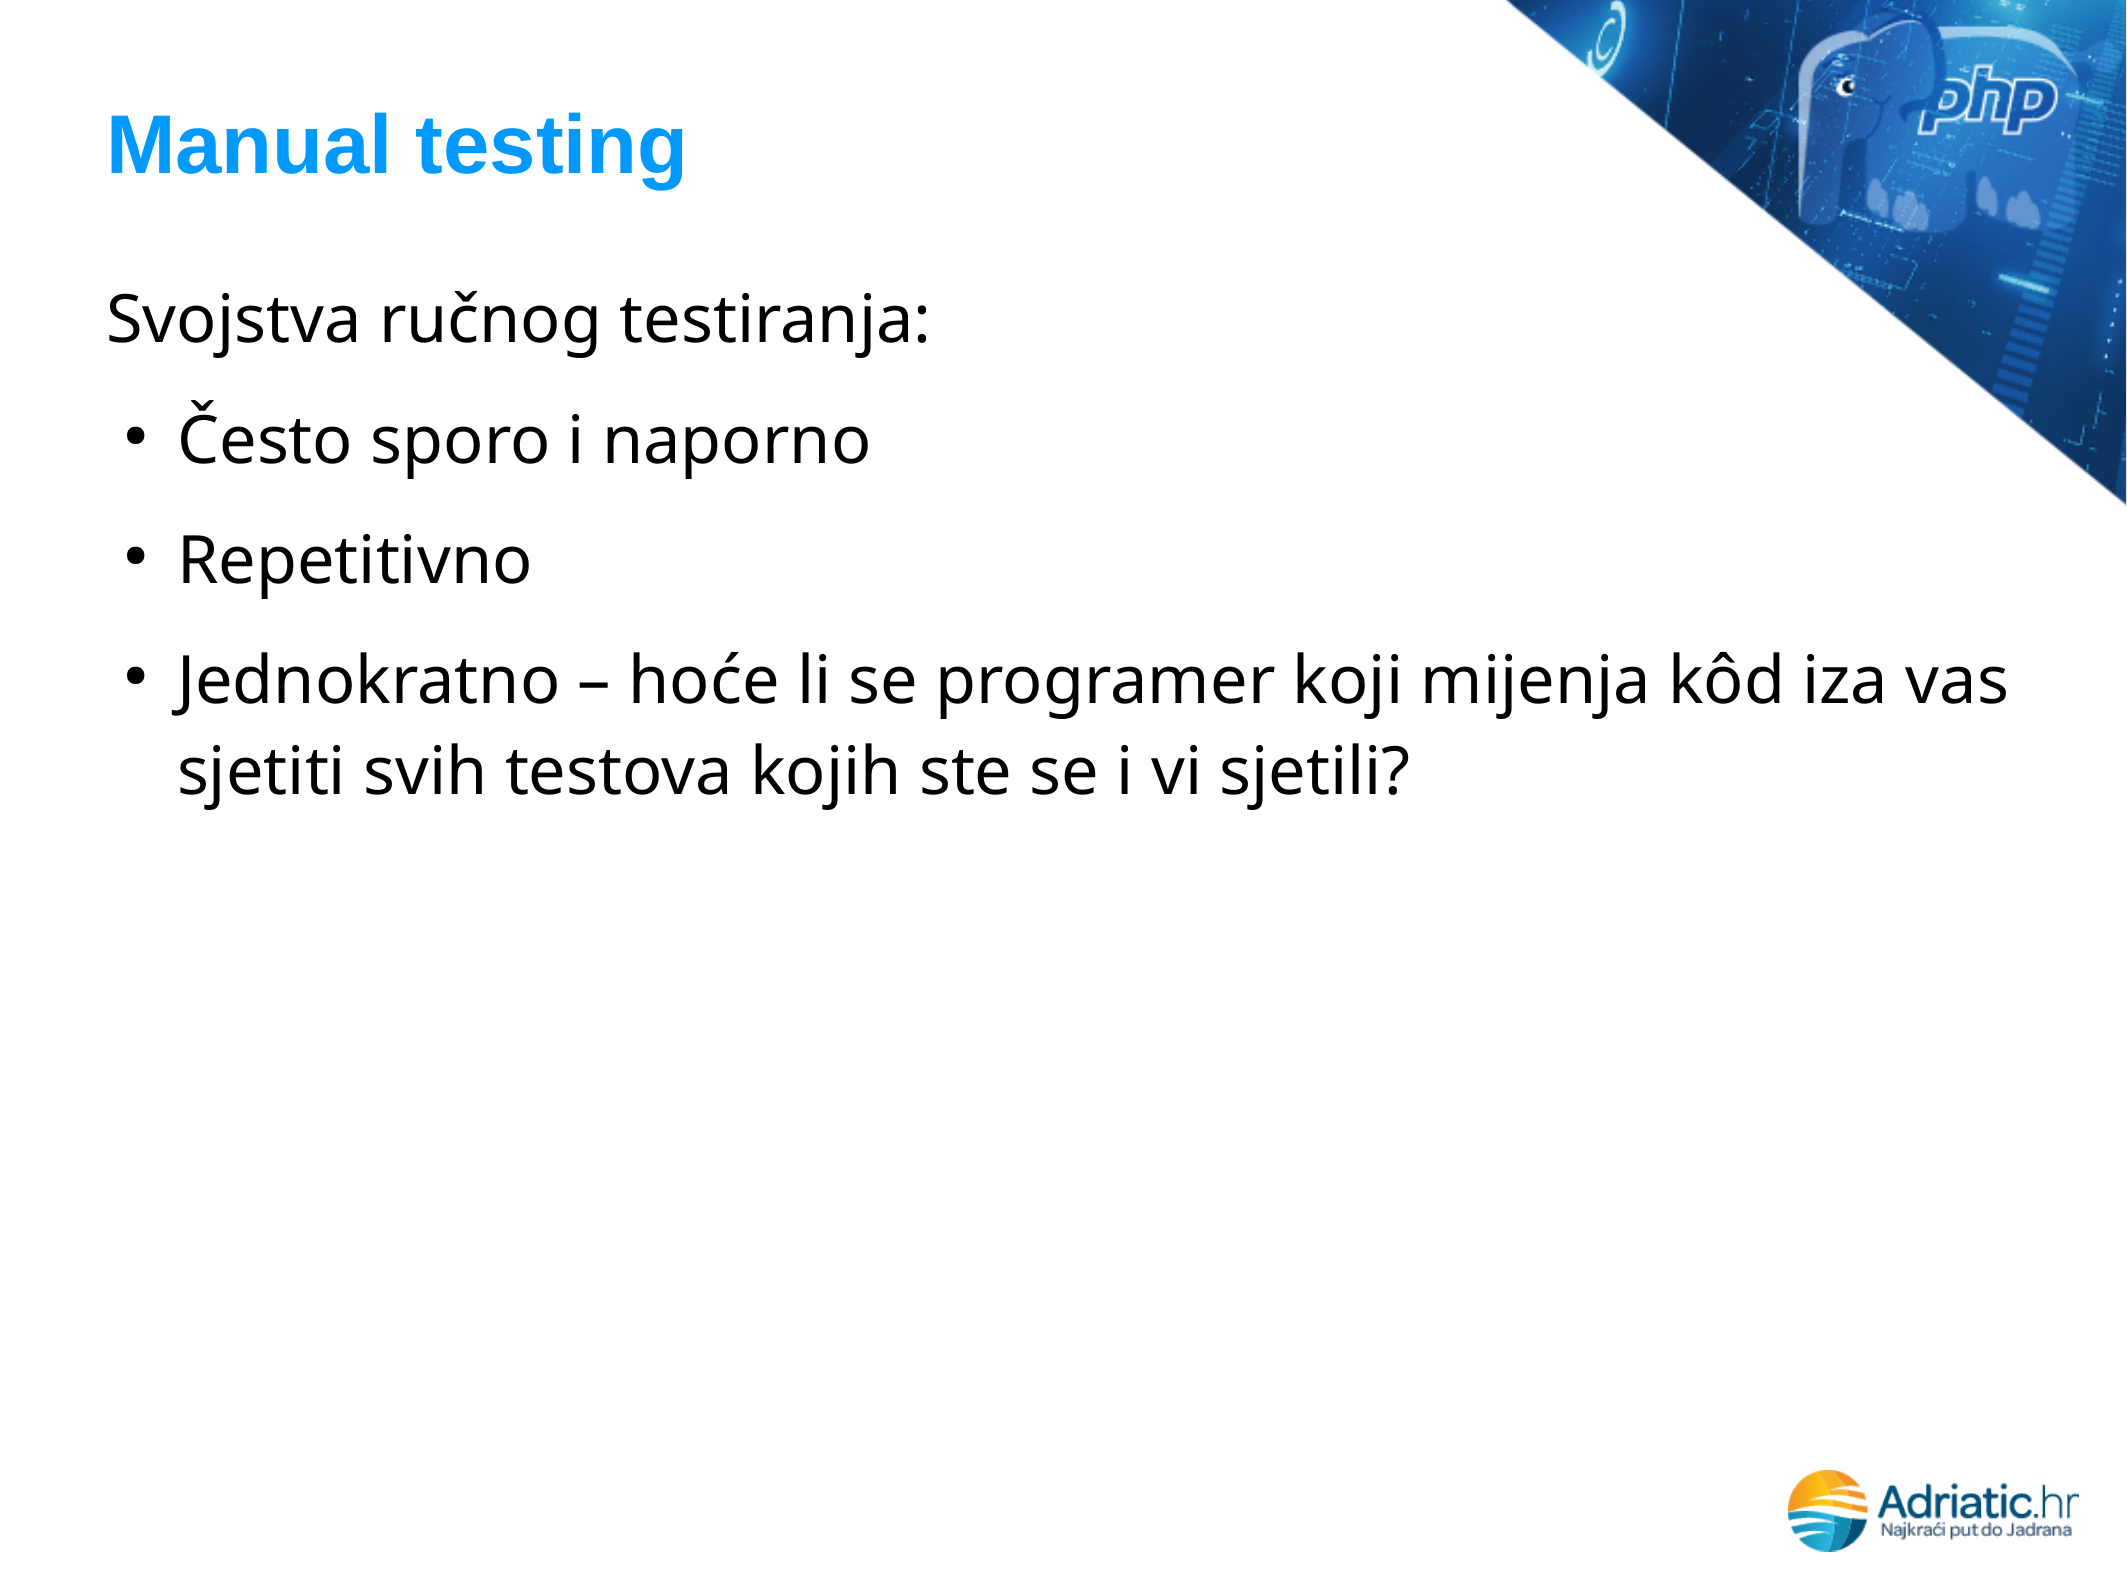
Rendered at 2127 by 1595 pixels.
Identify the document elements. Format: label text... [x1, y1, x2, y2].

picture [1788, 1470, 2079, 1552]
picture [1505, 0, 2127, 625]
list Svojstva ručnog testiranja: Često sporo i naporno Repetitivno Jednokratno – hoće li se programer koji mijenja kôd iza vas sjetiti svih testova kojih ste se i vi sjetili? [106, 271, 2020, 1453]
title Manual testing [106, 70, 1630, 219]
